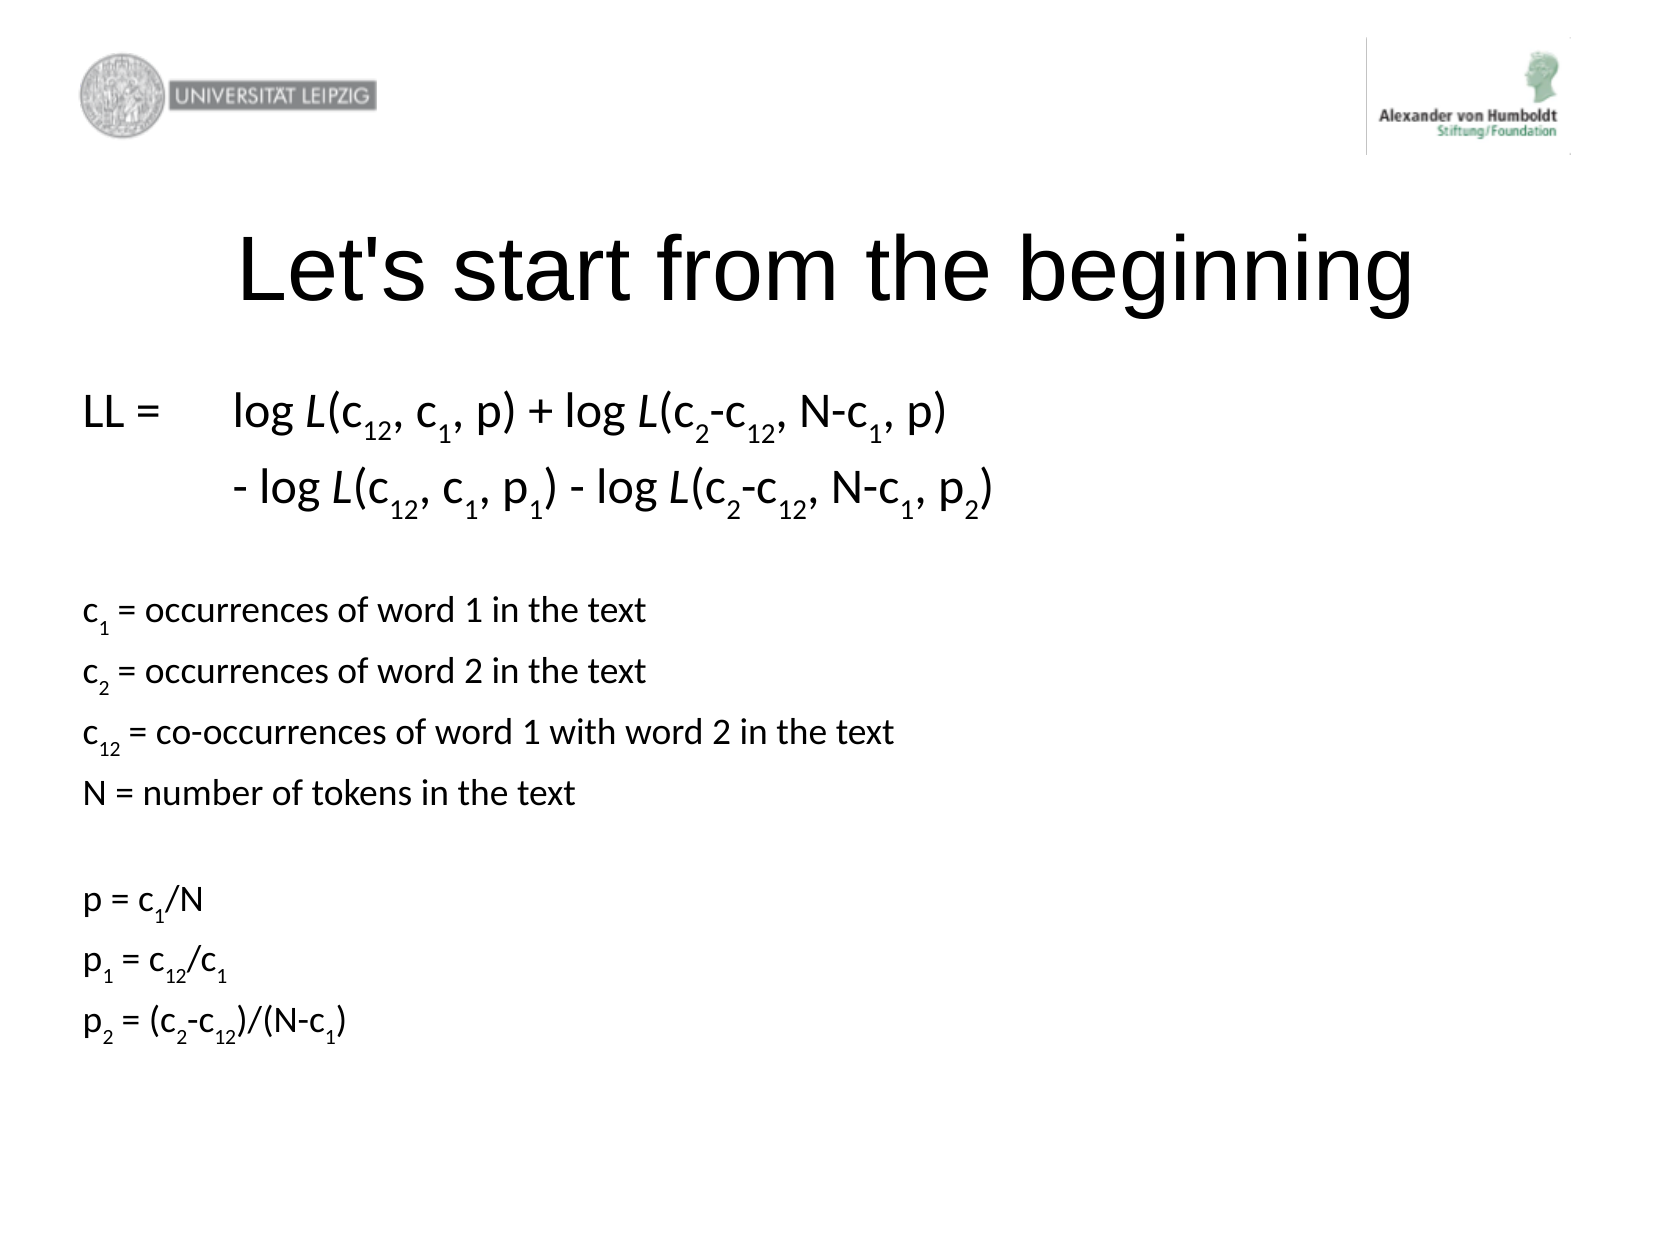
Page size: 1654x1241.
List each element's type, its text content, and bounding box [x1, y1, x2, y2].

picture [1365, 37, 1572, 155]
picture [76, 49, 383, 144]
title Let's start from the beginning [82, 165, 1571, 373]
list LL = log L(c12, c1, p) + log L(c2-c12, N-c1, p) - log L(c12, c1, p1) - log L(c2-c12, N-c1, p2) c1 = occurrences of word 1 in the text c2 = occurrences of word 2 in the text c12 = co-occurrences of word 1 with word 2 in the text N = number of tokens in the text p = c1/N p1 = c12/c1 p2 = (c2-c12)/(N-c1) [82, 390, 1571, 1110]
